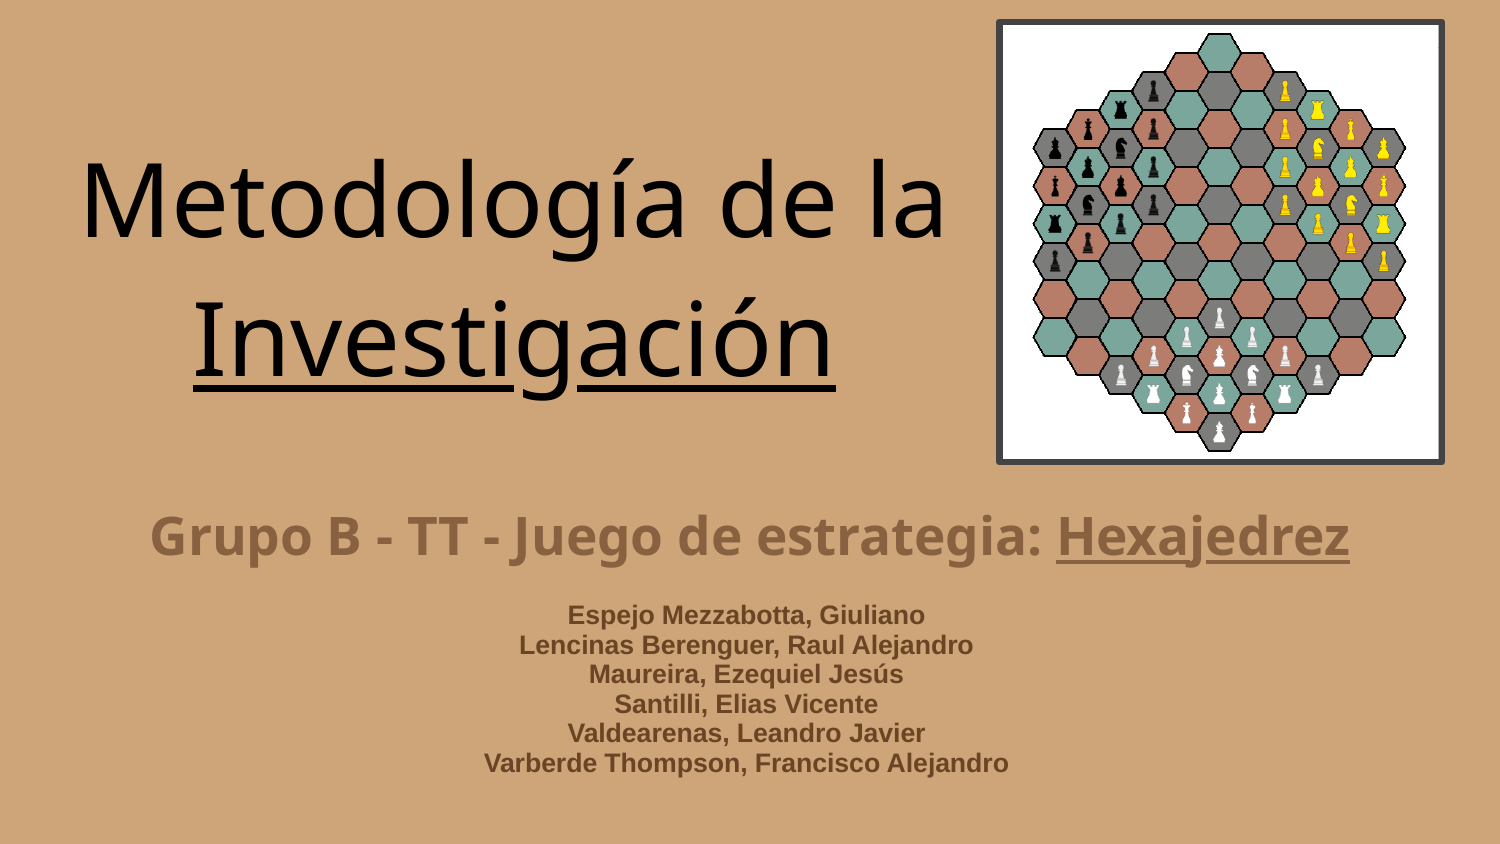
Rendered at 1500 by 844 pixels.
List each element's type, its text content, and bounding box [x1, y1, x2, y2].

subtitle Grupo B - TT - Juego de estrategia: Hexajedrez Espejo Mezzabotta, Giuliano Lencinas Berenguer, Raul Alejandro Maureira, Ezequiel Jesús Santilli, Elias Vicente Valdearenas, Leandro Javier Varberde Thompson, Francisco Alejandro [51, 484, 1449, 796]
title Metodología de la Investigación [51, 110, 978, 422]
picture [1002, 24, 1439, 460]
